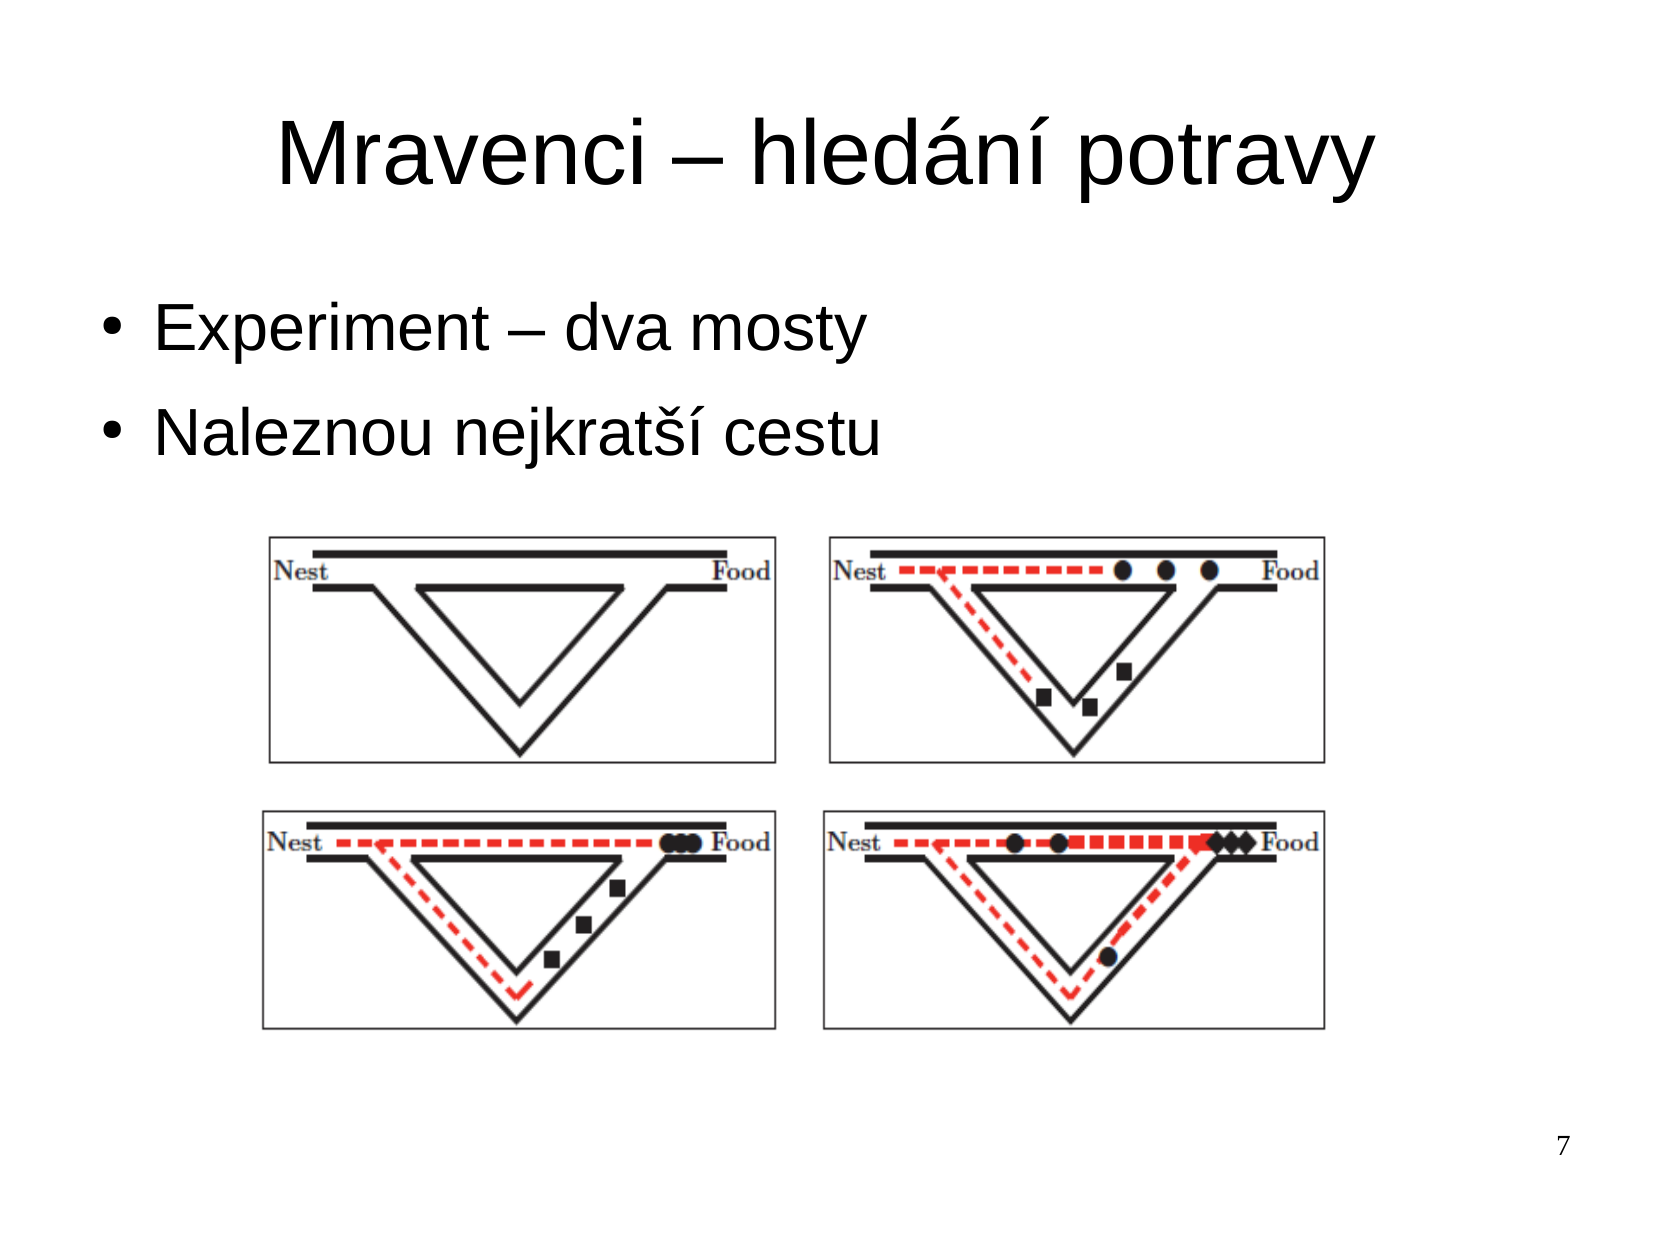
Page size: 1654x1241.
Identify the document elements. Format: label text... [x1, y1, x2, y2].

title Mravenci – hledání potravy [82, 49, 1571, 257]
picture [264, 531, 780, 768]
picture [820, 807, 1329, 1034]
list Experiment – dva mosty Naleznou nejkratší cestu [82, 290, 1571, 1109]
picture [259, 807, 780, 1034]
picture [826, 533, 1329, 768]
